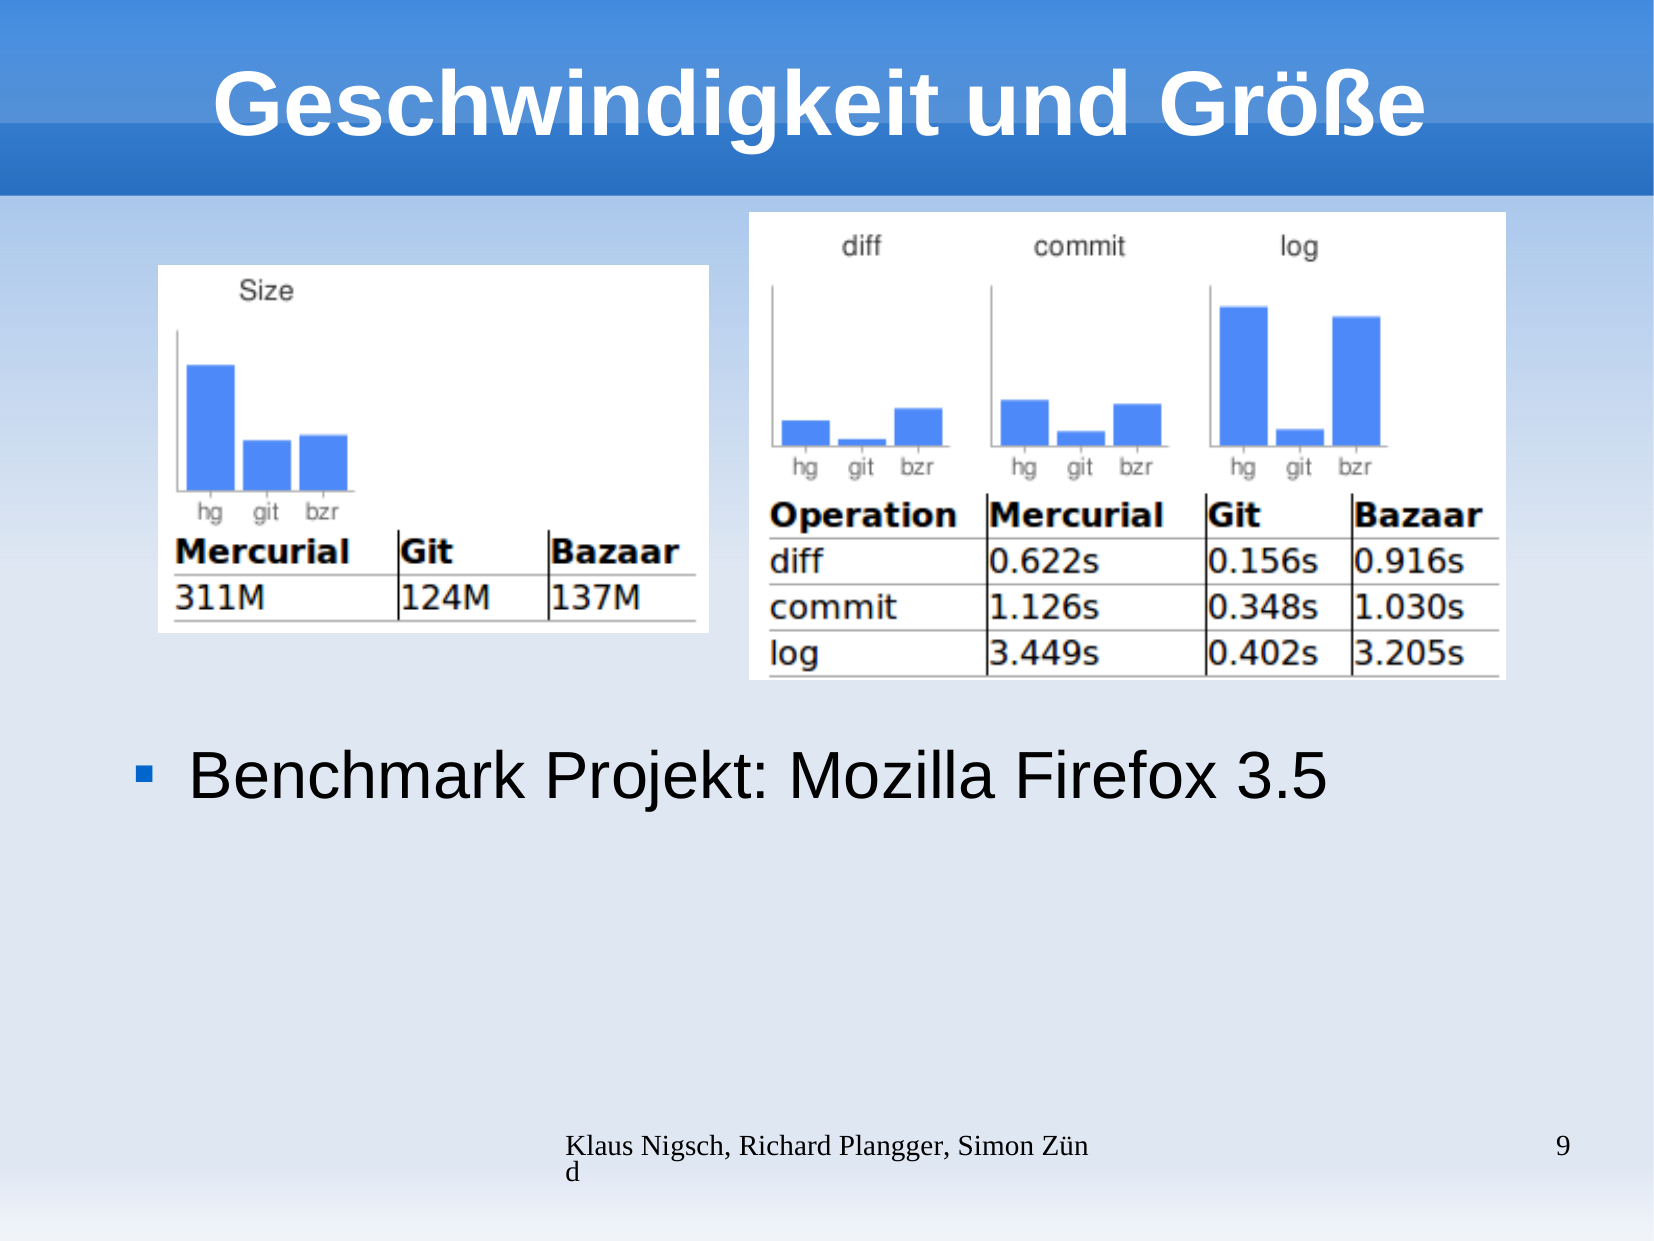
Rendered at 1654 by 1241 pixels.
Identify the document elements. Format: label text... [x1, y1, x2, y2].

title Geschwindigkeit und Größe [76, 7, 1565, 200]
picture [0, 0, 1654, 1241]
list Benchmark Projekt: Mozilla Firefox 3.5 [118, 738, 1607, 1188]
